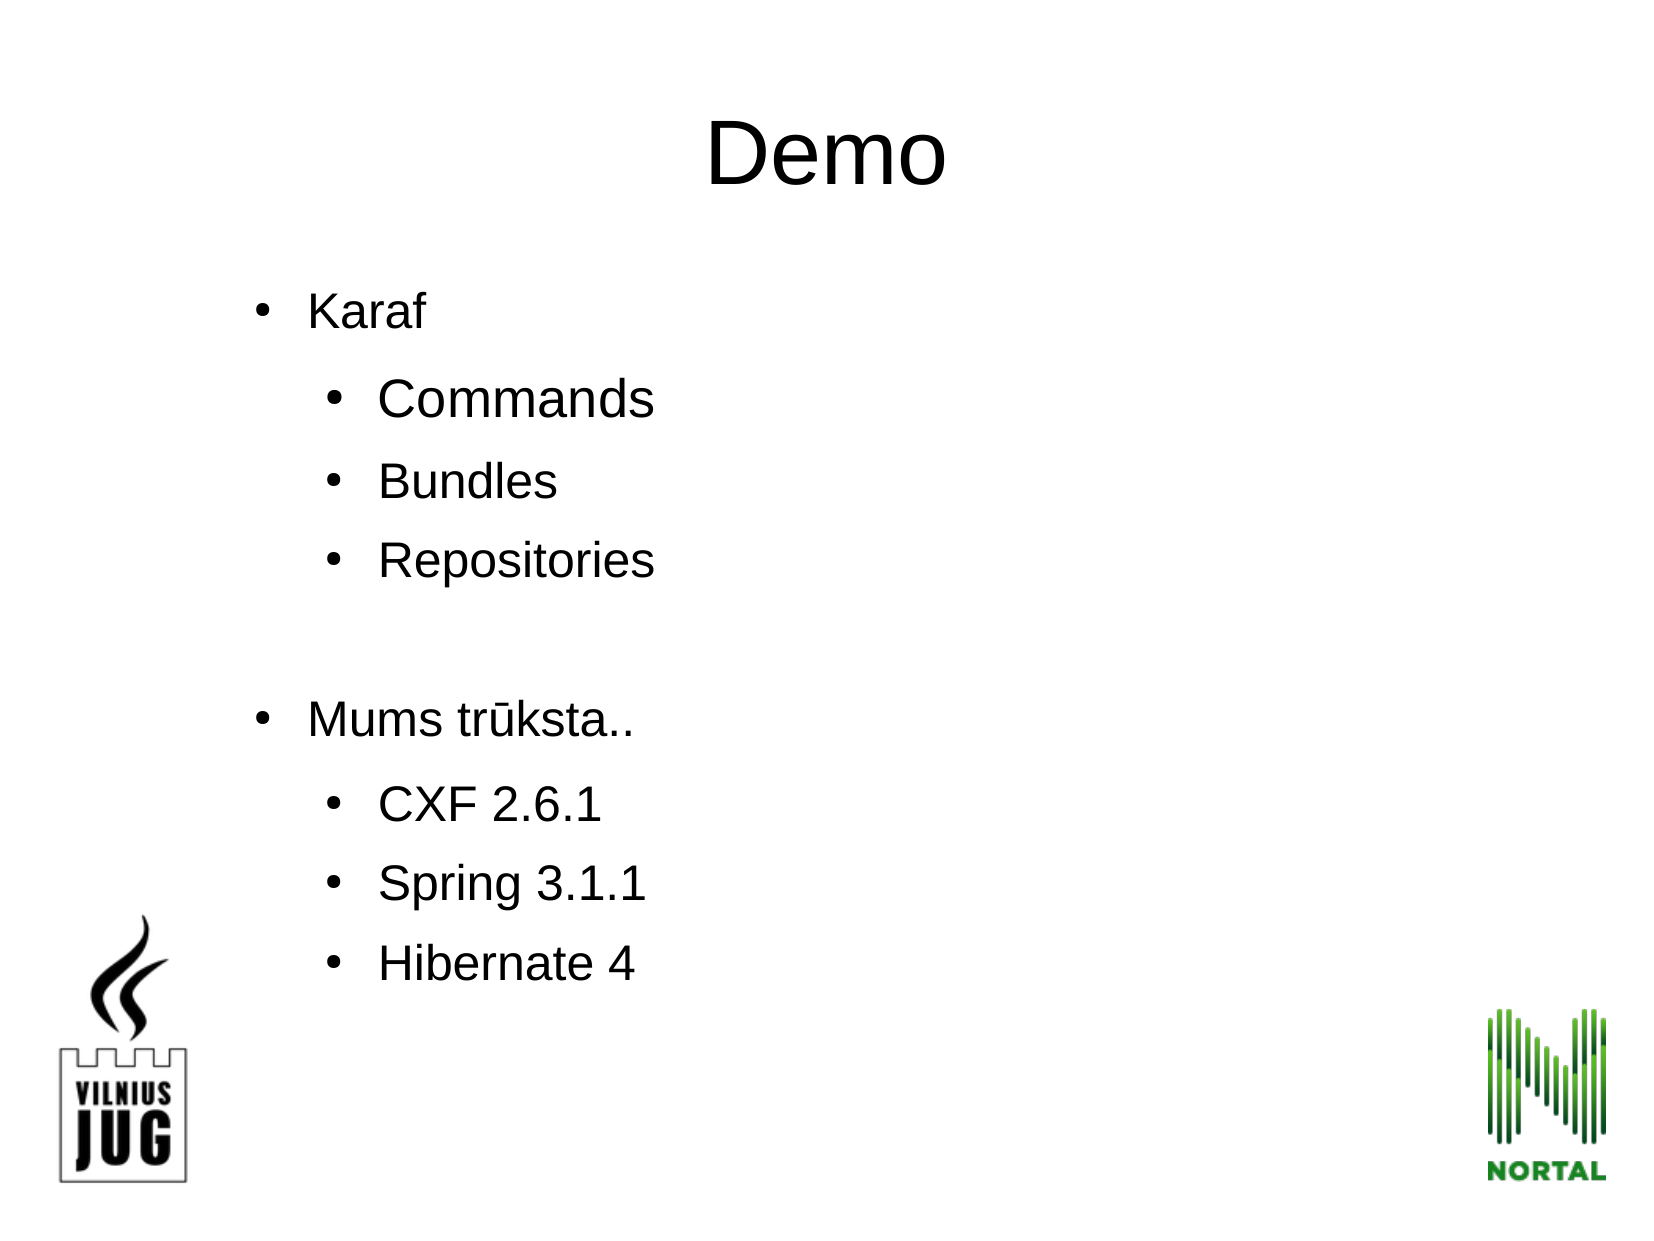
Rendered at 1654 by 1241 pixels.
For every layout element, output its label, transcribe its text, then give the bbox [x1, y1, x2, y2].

title Demo [82, 49, 1571, 257]
picture [1488, 1009, 1606, 1182]
list Karaf Commands Bundles Repositories Mums trūksta.. CXF 2.6.1 Spring 3.1.1 Hibernate 4 [236, 283, 1465, 1102]
picture [34, 892, 213, 1205]
